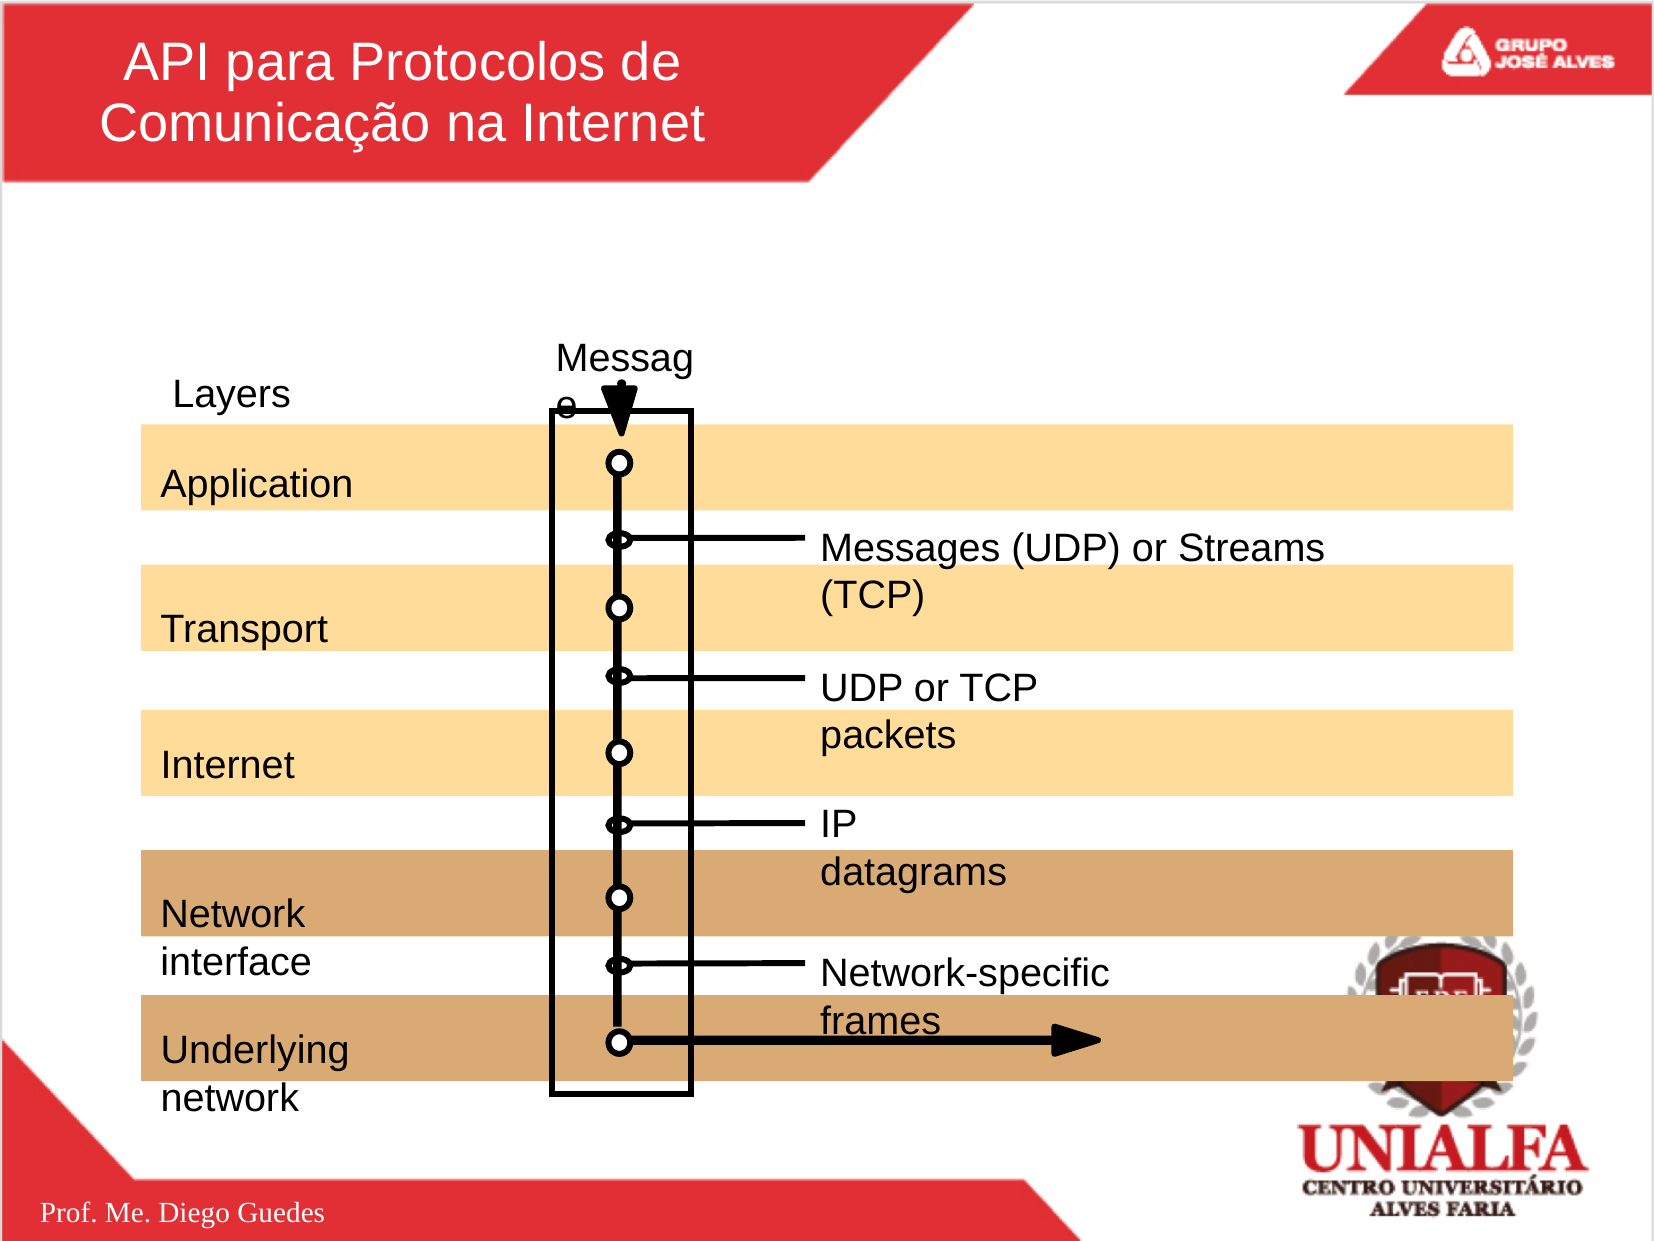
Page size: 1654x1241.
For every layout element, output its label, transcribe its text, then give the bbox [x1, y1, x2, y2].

text_box Message [561, 347, 570, 371]
text_box Network interface [160, 888, 451, 928]
text_box [694, 564, 1514, 651]
text_box [694, 709, 1514, 796]
title API para Protocolos de Comunicação na Internet [6, 11, 799, 174]
picture [0, 0, 1654, 1241]
text_box Message [573, 351, 581, 371]
text_box [613, 822, 622, 828]
text_box UDP or TCP packets [820, 662, 1153, 702]
text_box [555, 549, 688, 666]
text_box [141, 709, 549, 796]
text_box [694, 850, 1514, 937]
text_box [613, 962, 622, 969]
text_box [555, 686, 688, 816]
text_box [141, 564, 549, 651]
text_box Message [555, 331, 704, 371]
text_box Application [160, 458, 364, 498]
text_box Transport [160, 603, 366, 643]
text_box Underlying network [160, 1024, 469, 1064]
text_box [555, 379, 688, 530]
text_box [613, 673, 622, 679]
text_box Layers [172, 368, 315, 408]
text_box Network-specific frames [820, 947, 1204, 987]
text_box Messages (UDP) or Streams (TCP) [820, 521, 1385, 562]
text_box Transport [265, 623, 276, 640]
text_box [141, 424, 549, 511]
text_box [141, 850, 549, 937]
text_box IP datagrams [820, 797, 1035, 838]
text_box [613, 537, 622, 543]
text_box [141, 995, 549, 1082]
text_box [555, 975, 1514, 1082]
text_box [694, 424, 1514, 511]
text_box [555, 835, 688, 956]
text_box Internet [160, 739, 332, 779]
text_box Message [677, 352, 688, 369]
